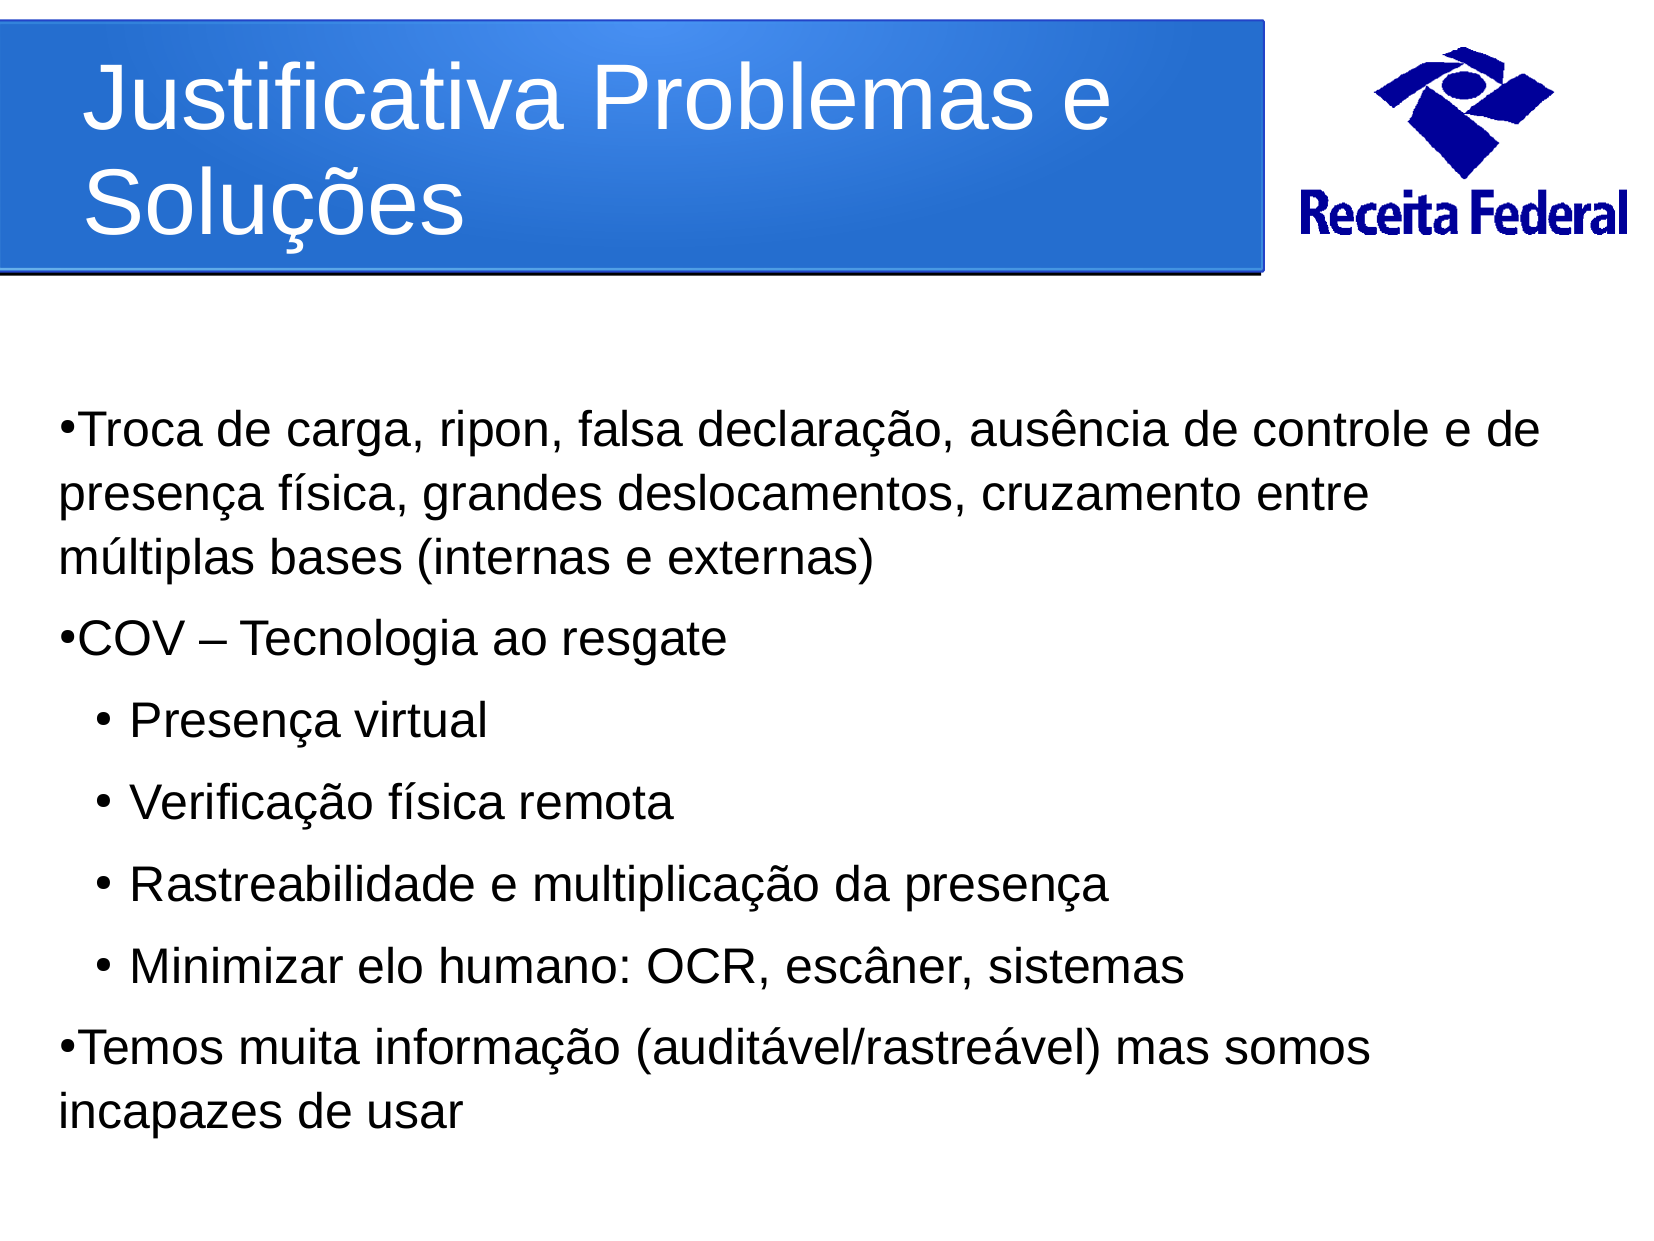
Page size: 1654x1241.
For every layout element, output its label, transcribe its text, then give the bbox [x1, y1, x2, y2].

subtitle Troca de carga, ripon, falsa declaração, ausência de controle e de presença física, grandes deslocamentos, cruzamento entre múltiplas bases (internas e externas) COV – Tecnologia ao resgate Presença virtual Verificação física remota Rastreabilidade e multiplicação da presença Minimizar elo humano: OCR, escâner, sistemas Temos muita informação (auditável/rastreável) mas somos incapazes de usar [59, 278, 1571, 1181]
title Justificativa Problemas e Soluções [82, 45, 1235, 254]
picture [1299, 47, 1629, 237]
